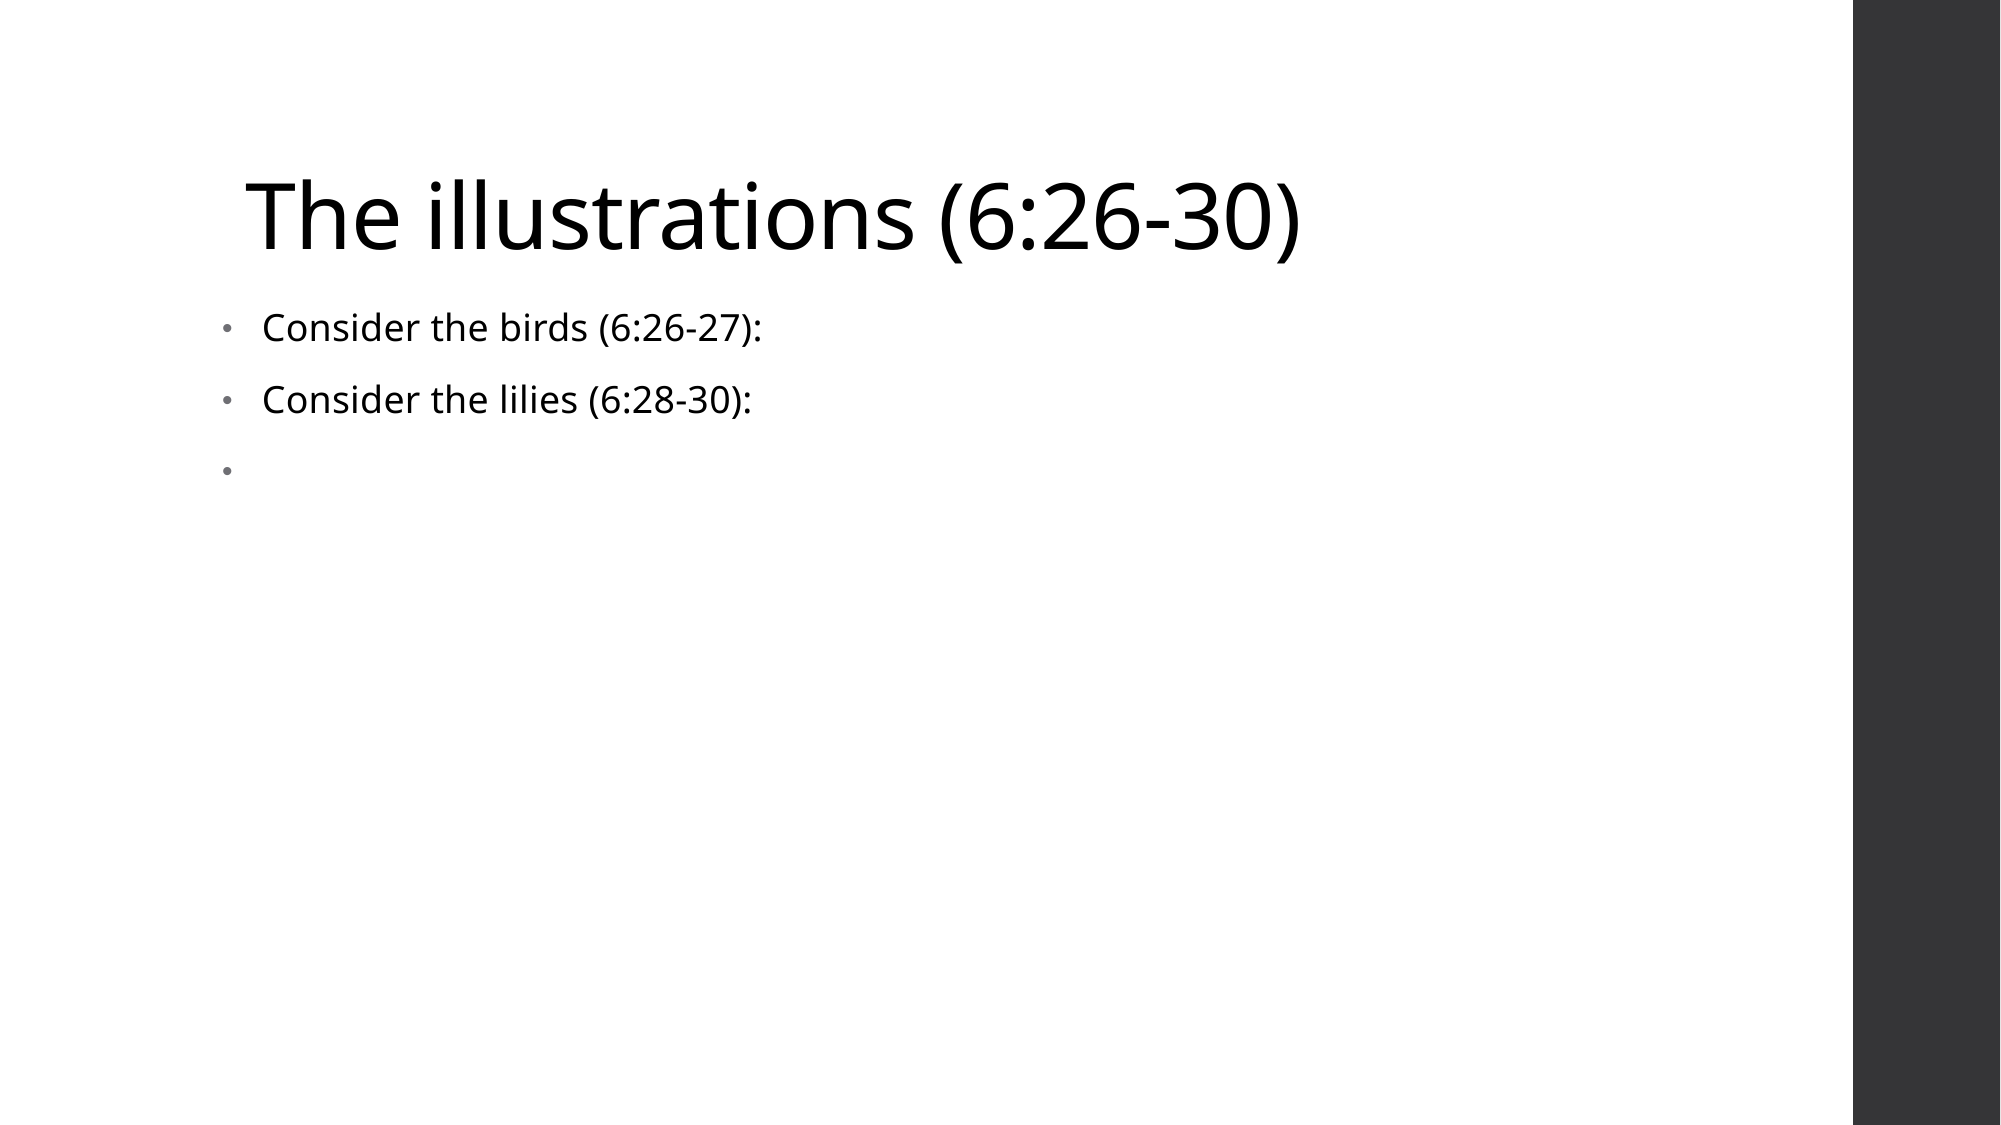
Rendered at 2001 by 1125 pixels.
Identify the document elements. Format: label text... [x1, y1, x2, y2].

list Consider the birds (6:26-27): Consider the lilies (6:28-30): [206, 299, 1617, 1014]
title The illustrations (6:26-30) [206, 60, 1797, 278]
